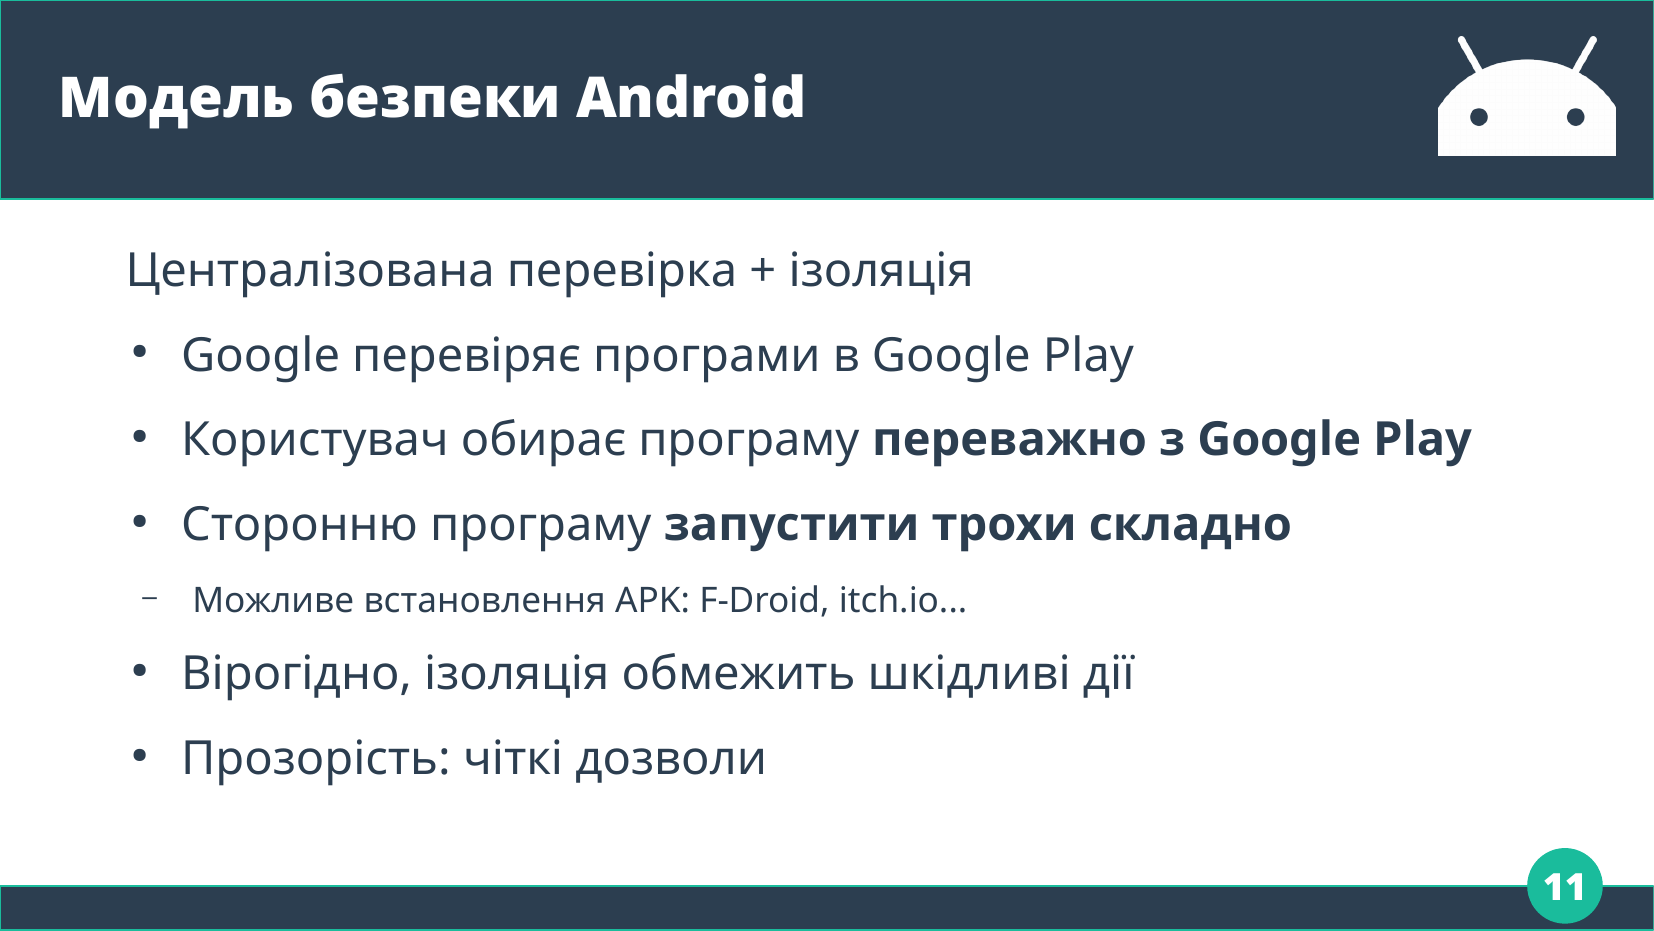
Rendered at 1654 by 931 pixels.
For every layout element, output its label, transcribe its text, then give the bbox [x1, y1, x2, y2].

list Централізована перевірка + ізоляція Google перевіряє програми в Google Play Користувач обирає програму переважно з Google Play Сторонню програму запустити трохи складно Можливе встановлення APK: F-Droid, itch.io... Вірогідно, ізоляція обмежить шкідливі дії Прозорість: чіткі дозволи [59, 236, 1477, 857]
picture [1438, 36, 1616, 156]
title Модель безпеки Android [59, 37, 1438, 156]
